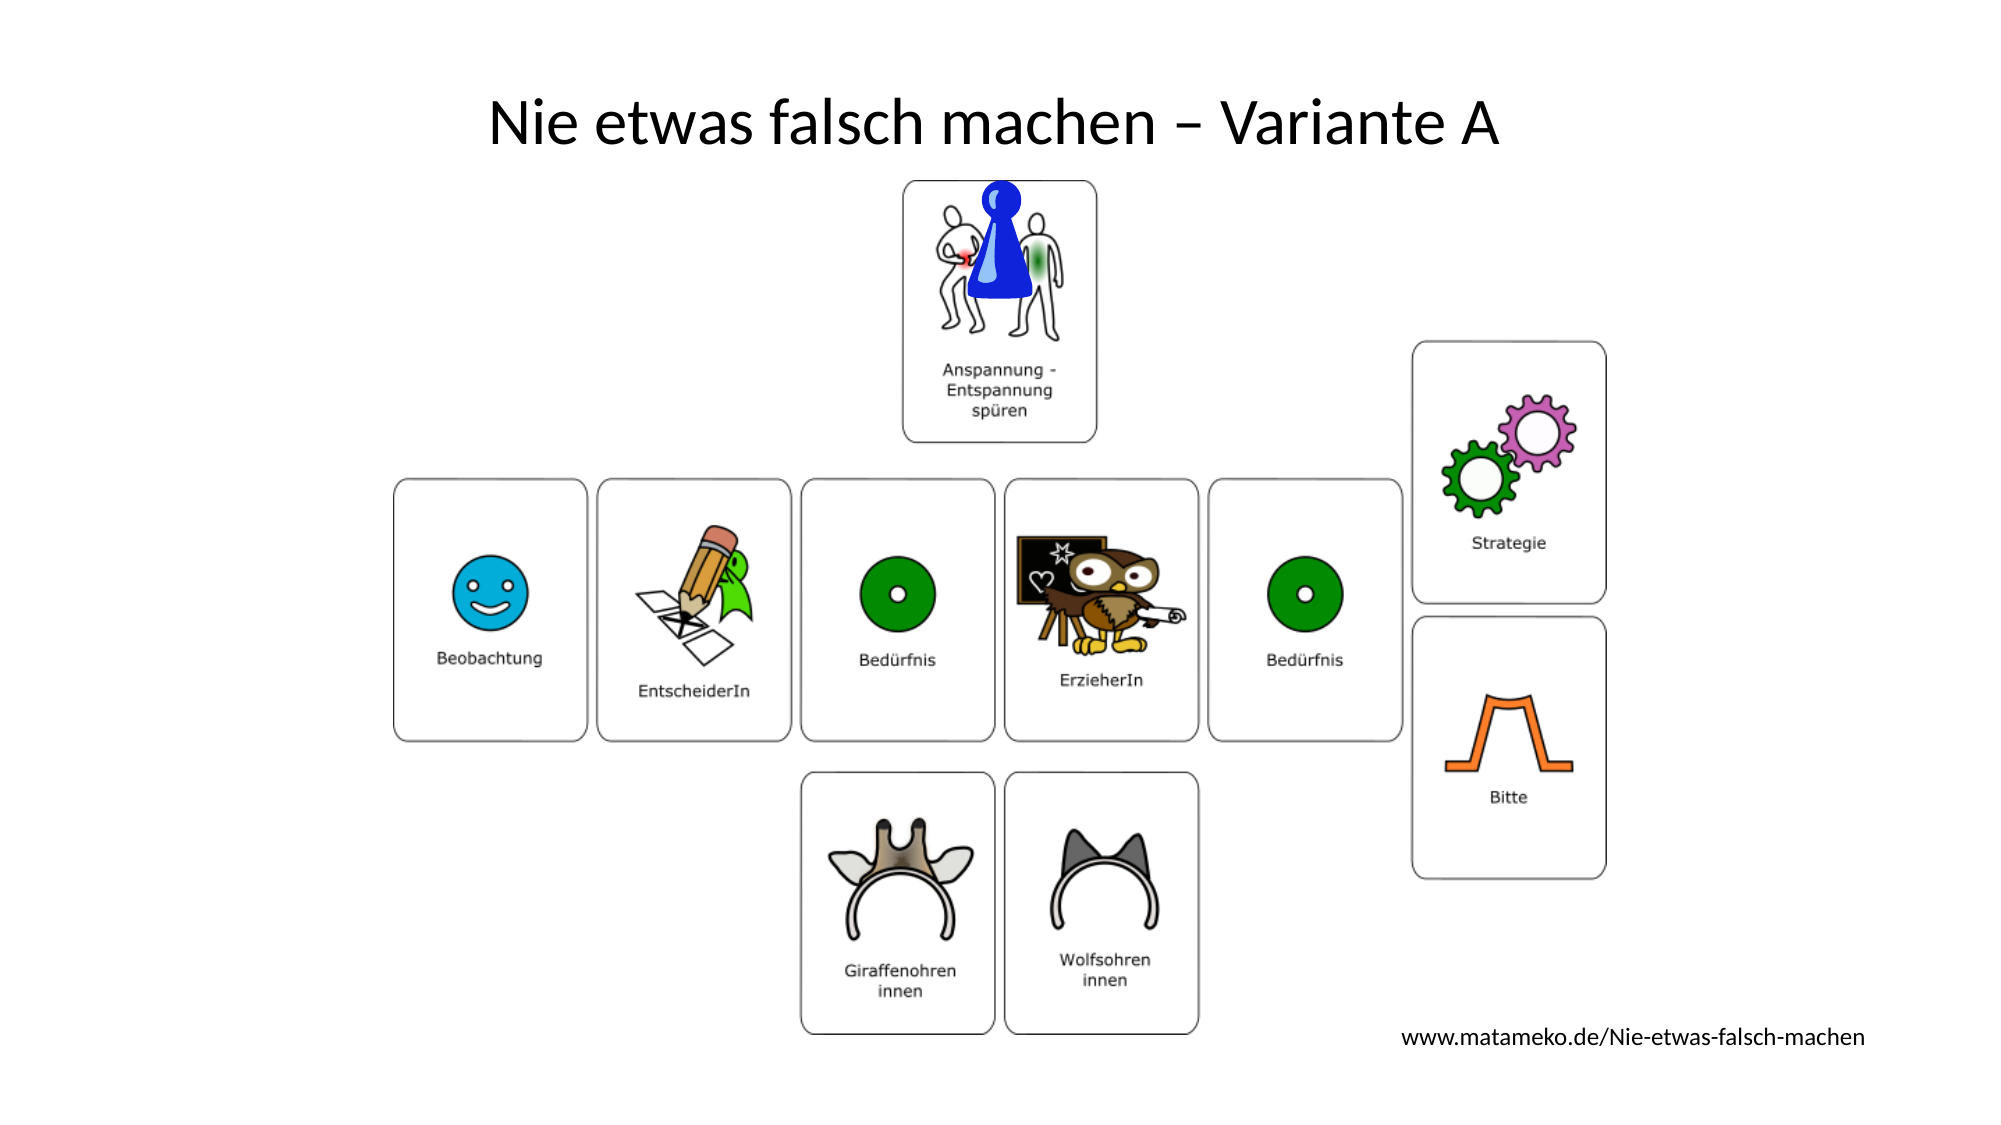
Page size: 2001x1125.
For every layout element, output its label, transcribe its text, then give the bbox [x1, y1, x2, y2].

text_box Nie etwas falsch machen – Variante A [473, 70, 1527, 167]
text_box [967, 180, 1033, 299]
text_box www.matameko.de/Nie-etwas-falsch-machen [1386, 1013, 1882, 1058]
picture [393, 180, 1607, 1035]
